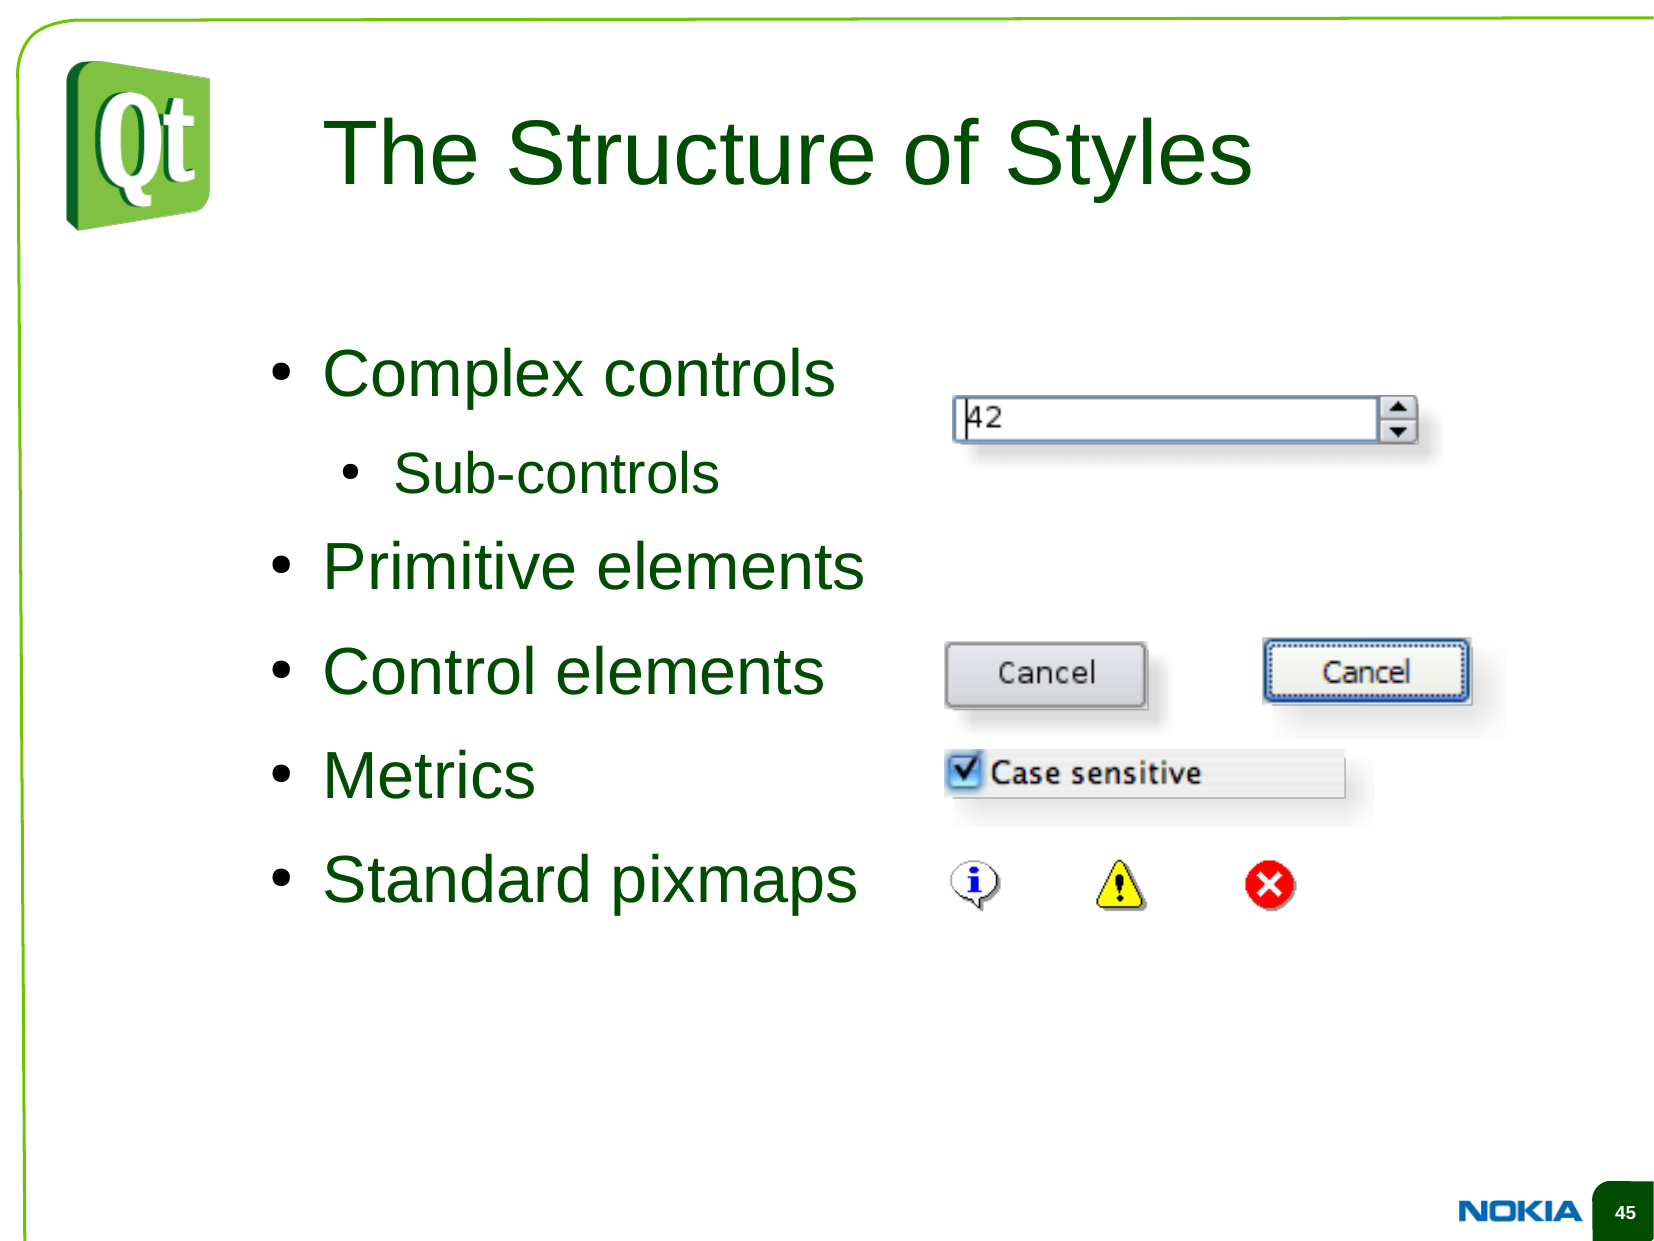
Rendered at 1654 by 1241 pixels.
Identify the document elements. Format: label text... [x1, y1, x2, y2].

picture [1241, 856, 1300, 913]
picture [1262, 637, 1506, 739]
picture [946, 856, 1004, 913]
picture [944, 749, 1374, 827]
picture [952, 395, 1447, 473]
picture [66, 61, 210, 231]
picture [1459, 1200, 1583, 1222]
picture [1089, 854, 1152, 916]
list Complex controls Sub-controls Primitive elements Control elements Metrics Standard pixmaps [251, 336, 1571, 1085]
title The Structure of Styles [251, 56, 1327, 250]
picture [944, 641, 1177, 739]
